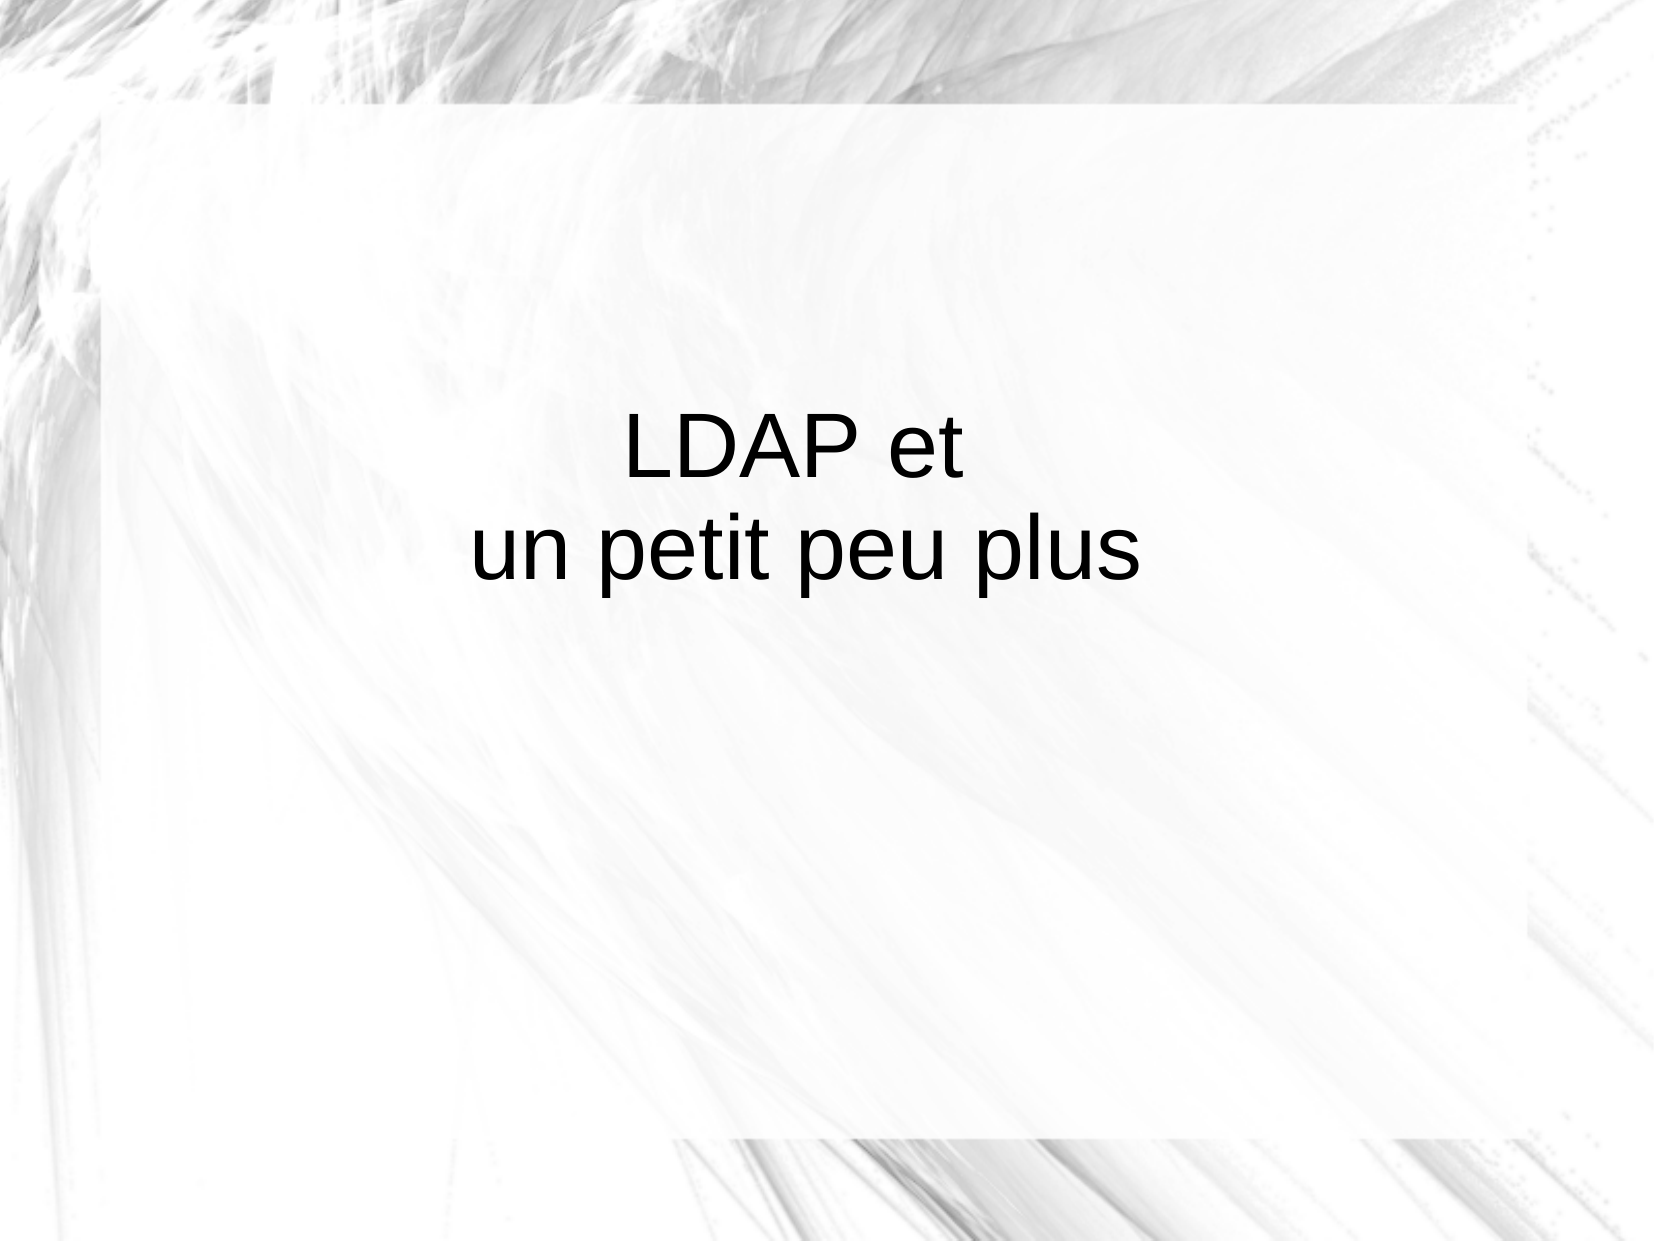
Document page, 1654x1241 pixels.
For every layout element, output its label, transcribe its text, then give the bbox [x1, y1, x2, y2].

title LDAP et un petit peu plus [112, 393, 1501, 600]
picture [0, 0, 1654, 1241]
